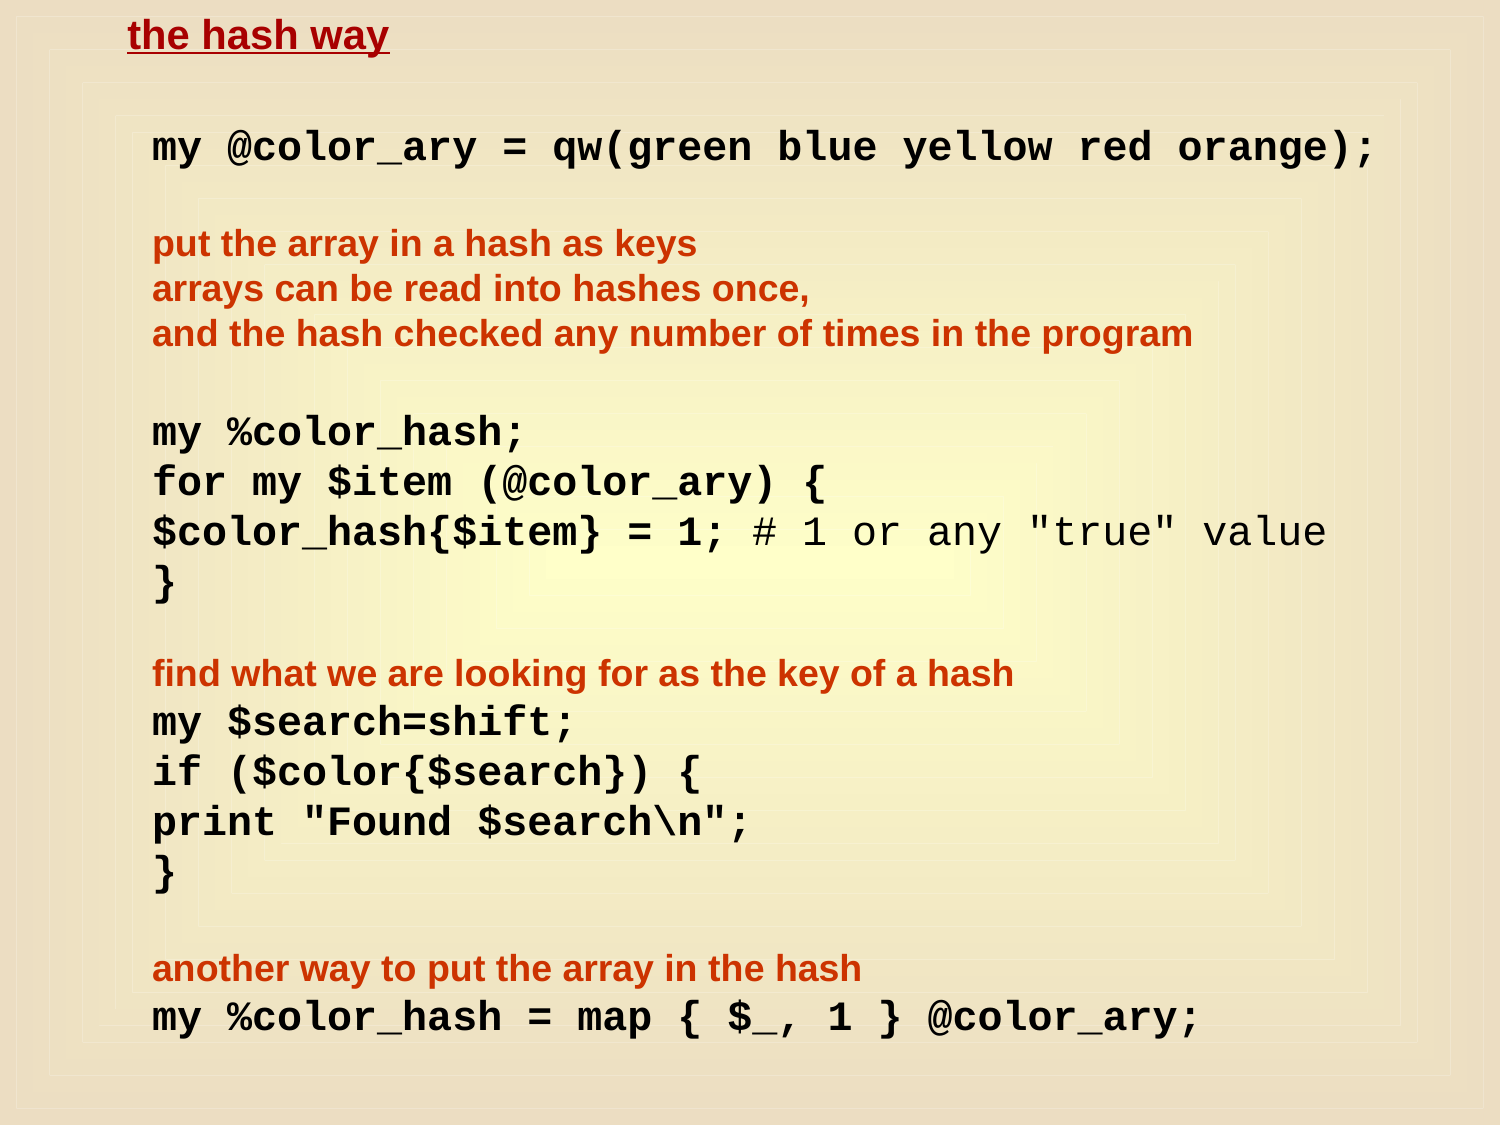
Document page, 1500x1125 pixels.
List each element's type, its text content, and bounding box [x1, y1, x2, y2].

text_box my @color_ary = qw(green blue yellow red orange); put the array in a hash as keys arrays can be read into hashes once, and the hash checked any number of times in the program my %color_hash; for my $item (@color_ary) { $color_hash{$item} = 1; # 1 or any "true" value } find what we are looking for as the key of a hash my $search=shift; if ($color{$search}) { print "Found $search\n"; } another way to put the array in the hash my %color_hash = map { $_, 1 } @color_ary; [137, 111, 1463, 1097]
text_box the hash way [112, 0, 538, 66]
